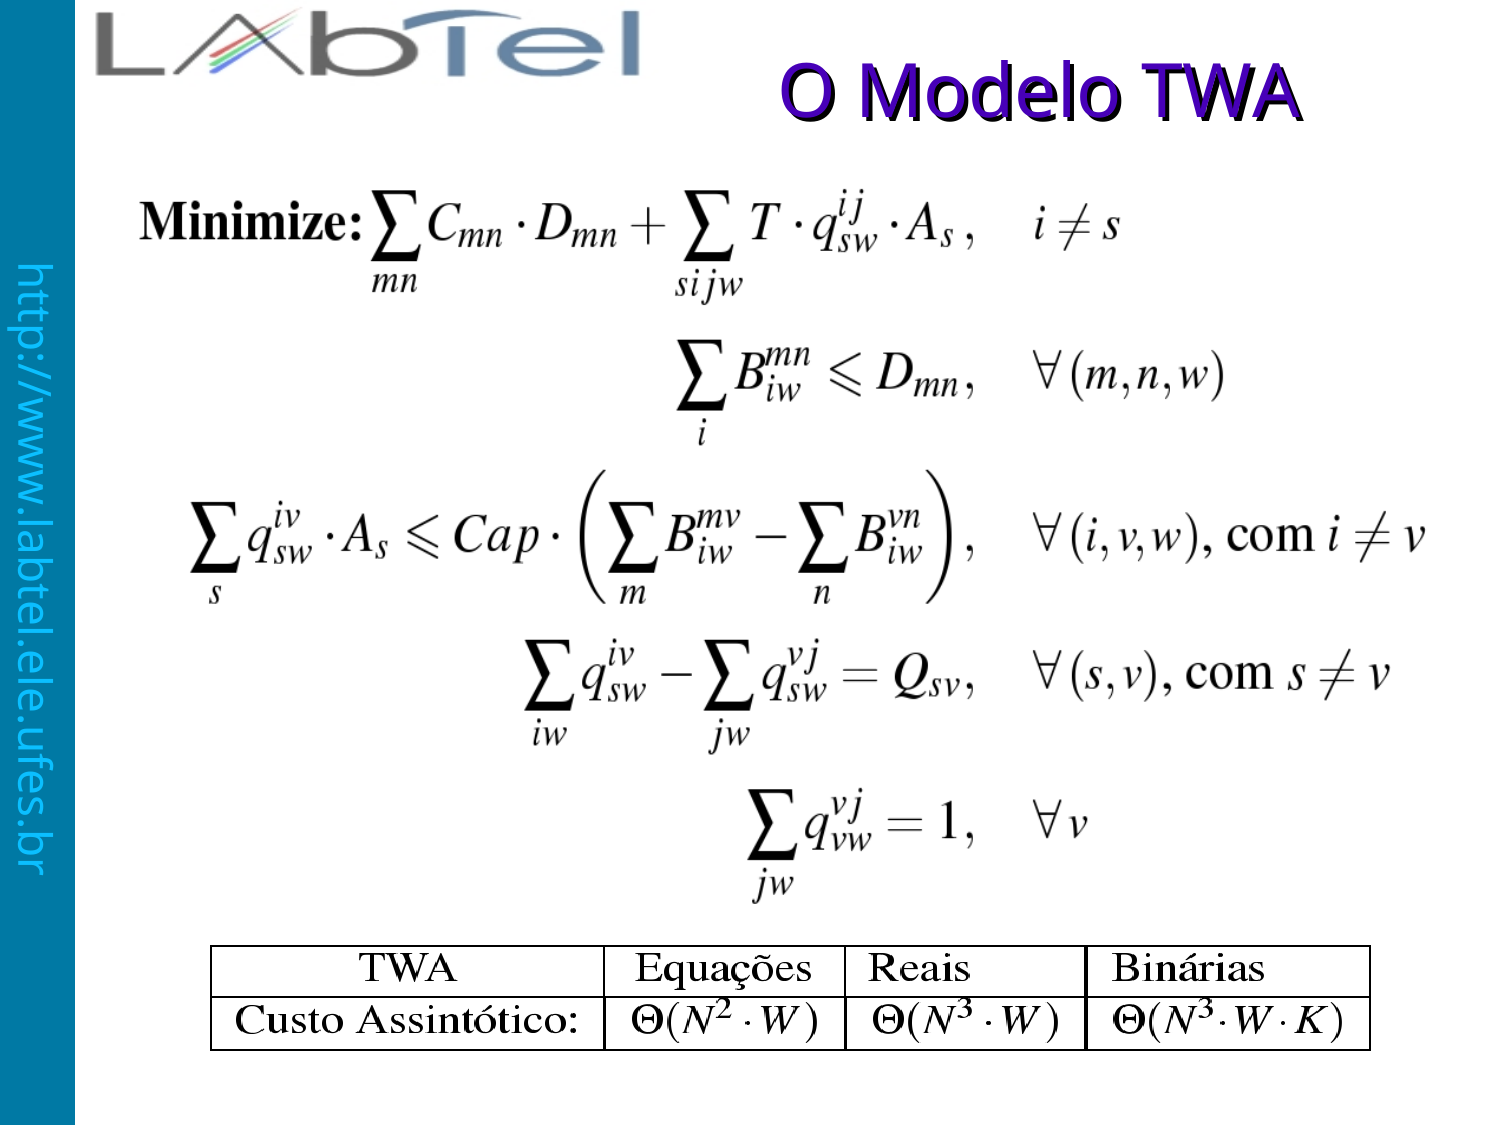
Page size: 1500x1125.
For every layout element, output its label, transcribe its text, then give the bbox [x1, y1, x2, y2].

picture [129, 184, 1432, 913]
picture [76, 0, 675, 88]
title O Modelo TWA [742, 0, 1500, 186]
picture [204, 939, 1376, 1053]
